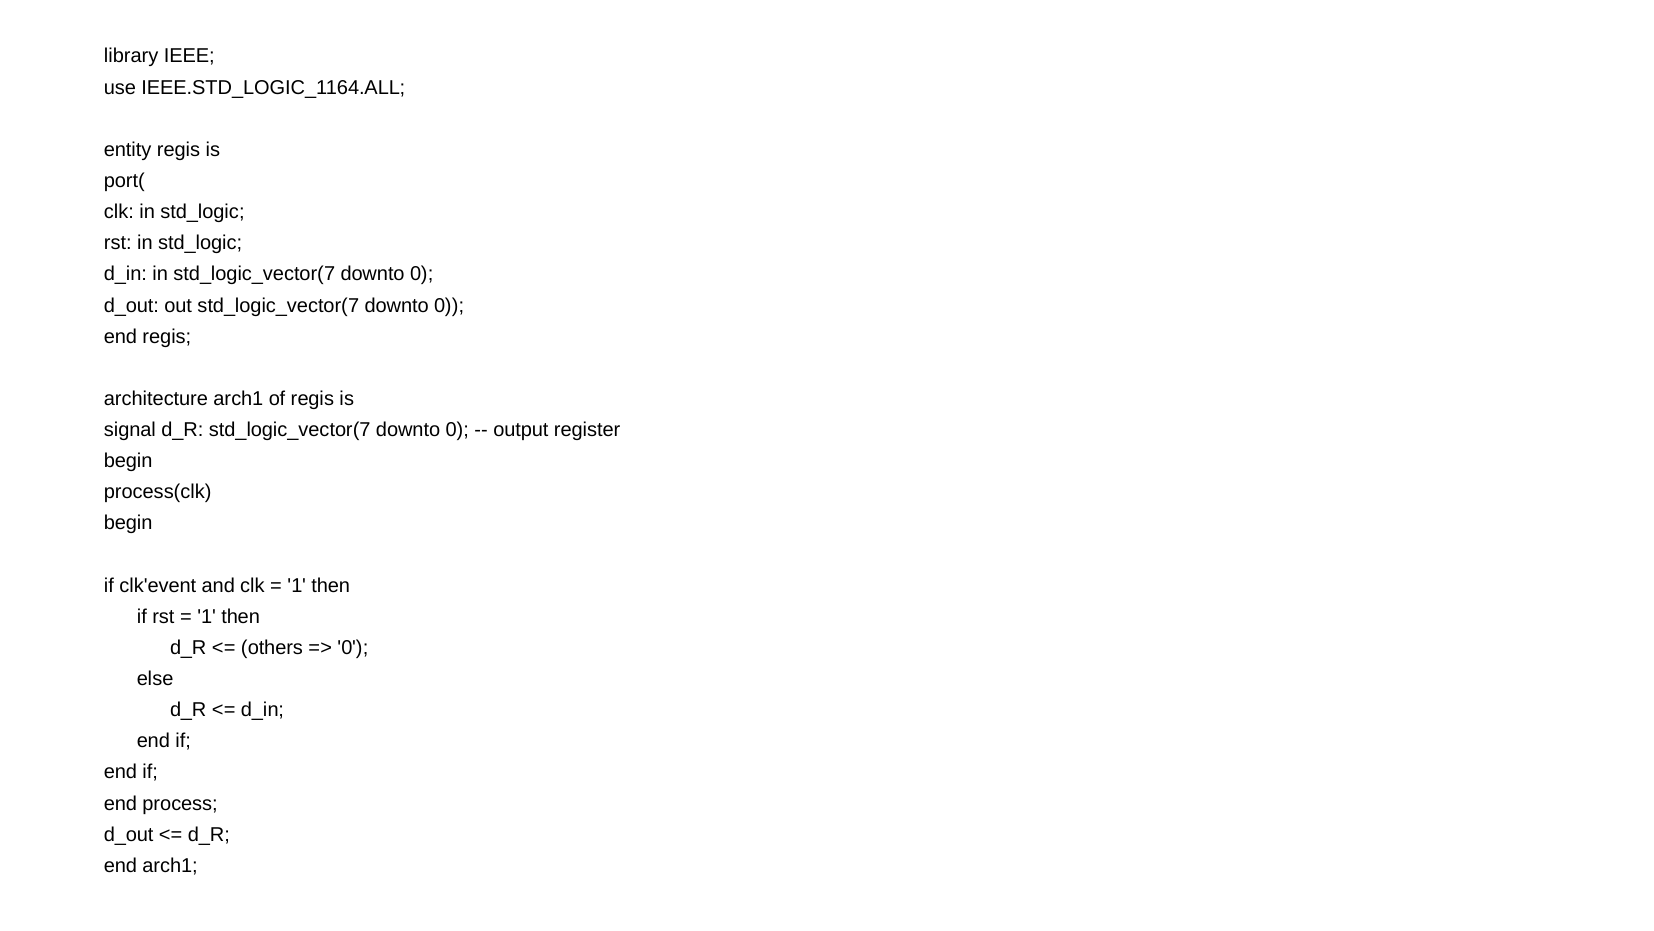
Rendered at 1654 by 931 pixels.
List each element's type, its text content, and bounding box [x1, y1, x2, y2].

list library IEEE; use IEEE.STD_LOGIC_1164.ALL; entity regis is port( clk: in std_logic; rst: in std_logic; d_in: in std_logic_vector(7 downto 0); d_out: out std_logic_vector(7 downto 0)); end regis; architecture arch1 of regis is signal d_R: std_logic_vector(7 downto 0); -- output register begin process(clk) begin if clk'event and clk = '1' then if rst = '1' then d_R <= (others => '0'); else d_R <= d_in; end if; end if; end process; d_out <= d_R; end arch1; [82, 45, 1571, 901]
